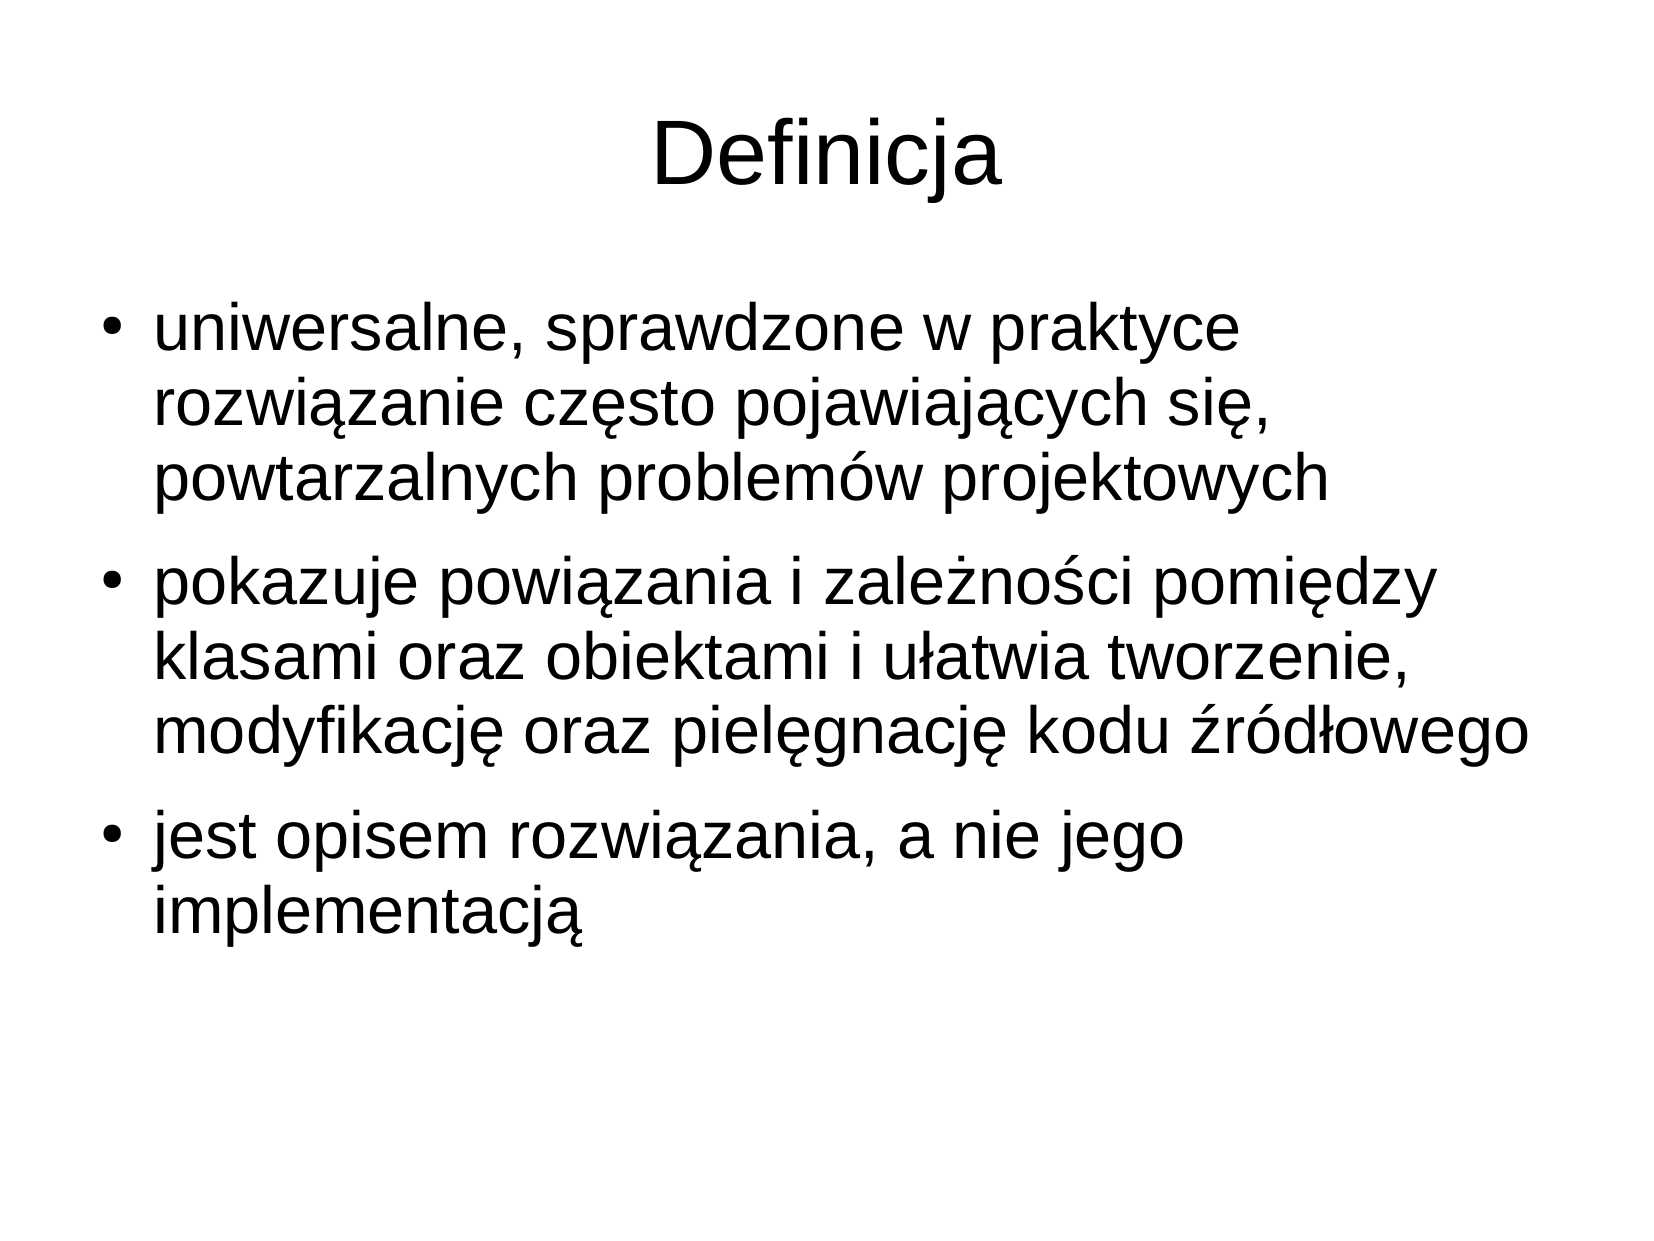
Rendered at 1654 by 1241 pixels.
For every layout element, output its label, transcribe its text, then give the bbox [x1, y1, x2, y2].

title Definicja [82, 49, 1571, 257]
list uniwersalne, sprawdzone w praktyce rozwiązanie często pojawiających się, powtarzalnych problemów projektowych pokazuje powiązania i zależności pomiędzy klasami oraz obiektami i ułatwia tworzenie, modyfikację oraz pielęgnację kodu źródłowego jest opisem rozwiązania, a nie jego implementacją [82, 290, 1571, 1010]
